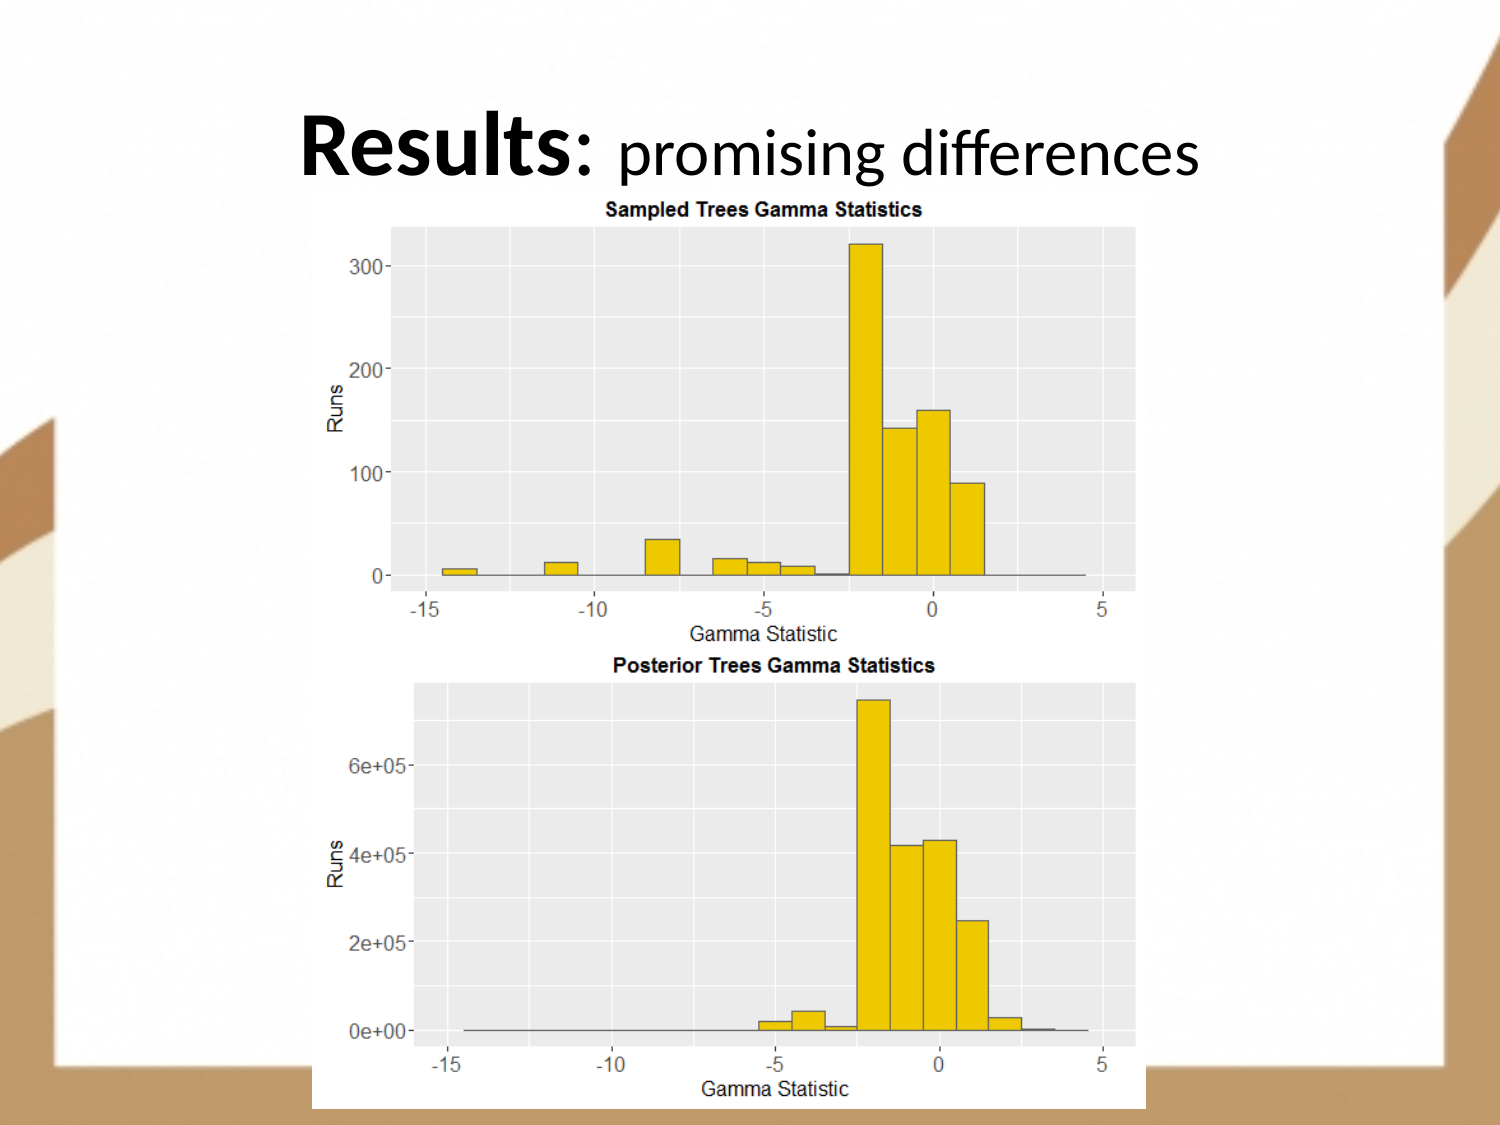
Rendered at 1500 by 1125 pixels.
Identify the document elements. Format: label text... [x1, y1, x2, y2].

title Results: promising differences [75, 45, 1425, 233]
picture [0, 0, 1500, 1125]
